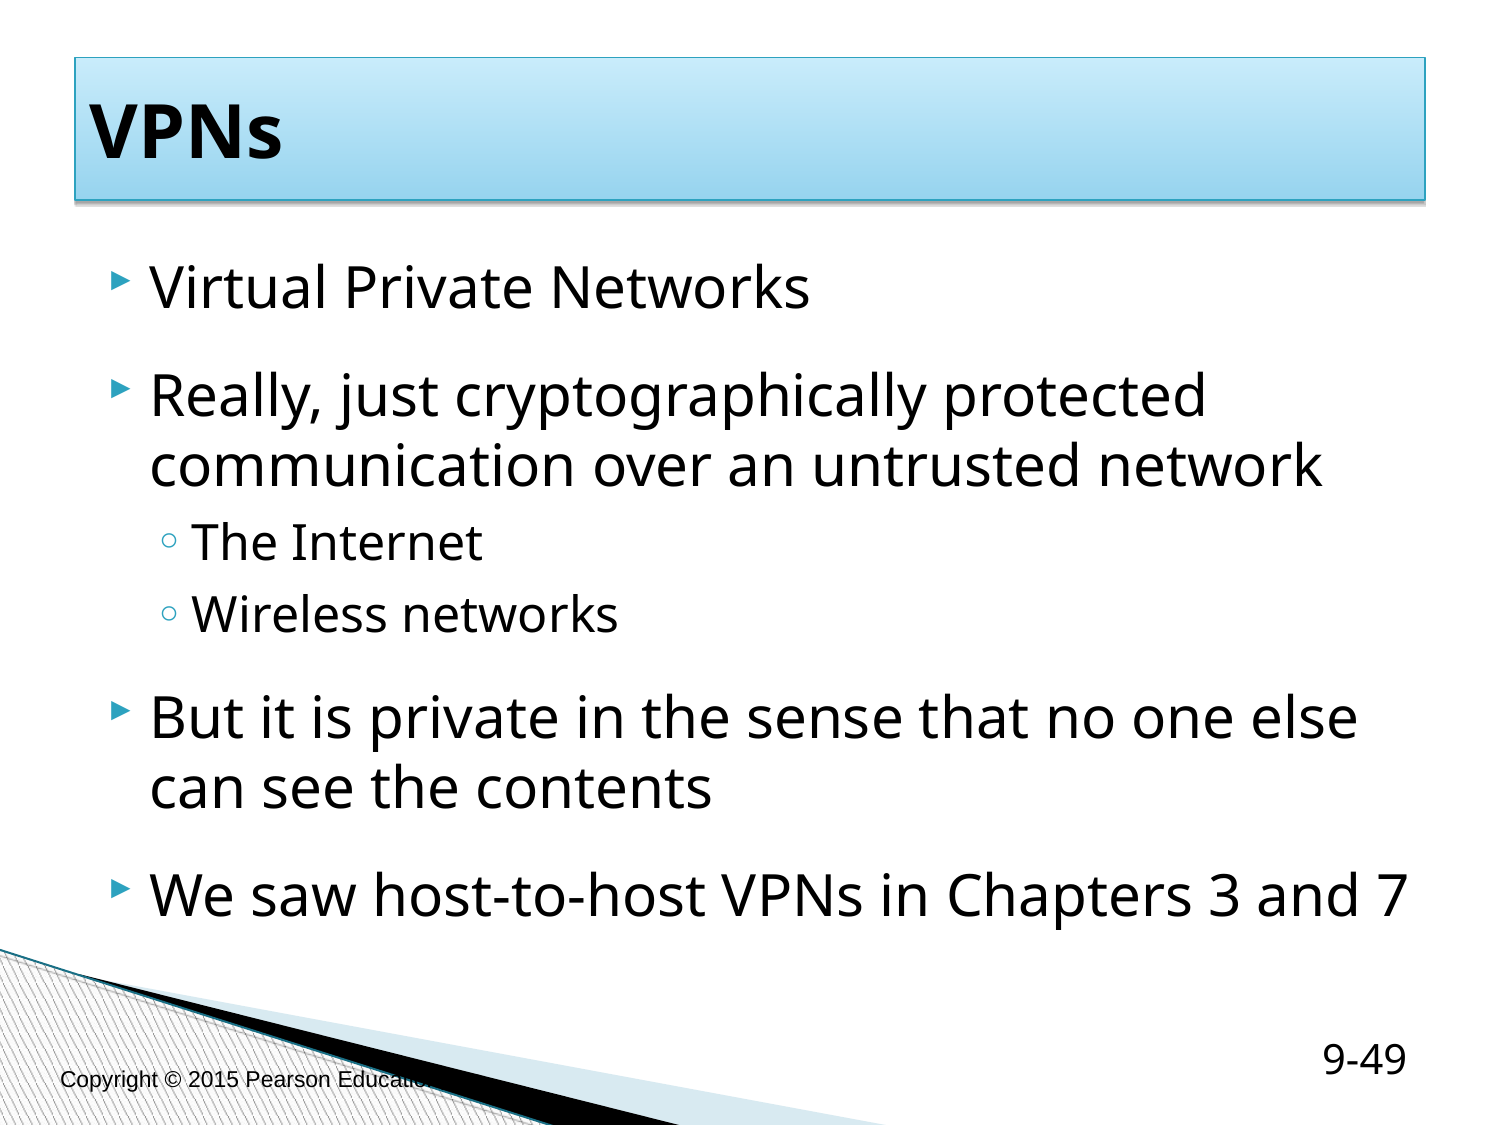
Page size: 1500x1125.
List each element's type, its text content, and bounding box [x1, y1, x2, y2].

picture [0, 952, 543, 1125]
slide_number 9-<number> [1287, 1037, 1423, 1098]
footer Copyright © 2015 Pearson Education, Inc. [37, 1050, 513, 1100]
list Virtual Private Networks Really, just cryptographically protected communication over an untrusted network The Internet Wireless networks But it is private in the sense that no one else can see the contents We saw host-to-host VPNs in Chapters 3 and 7 [75, 242, 1425, 986]
title VPNs [75, 57, 1425, 200]
